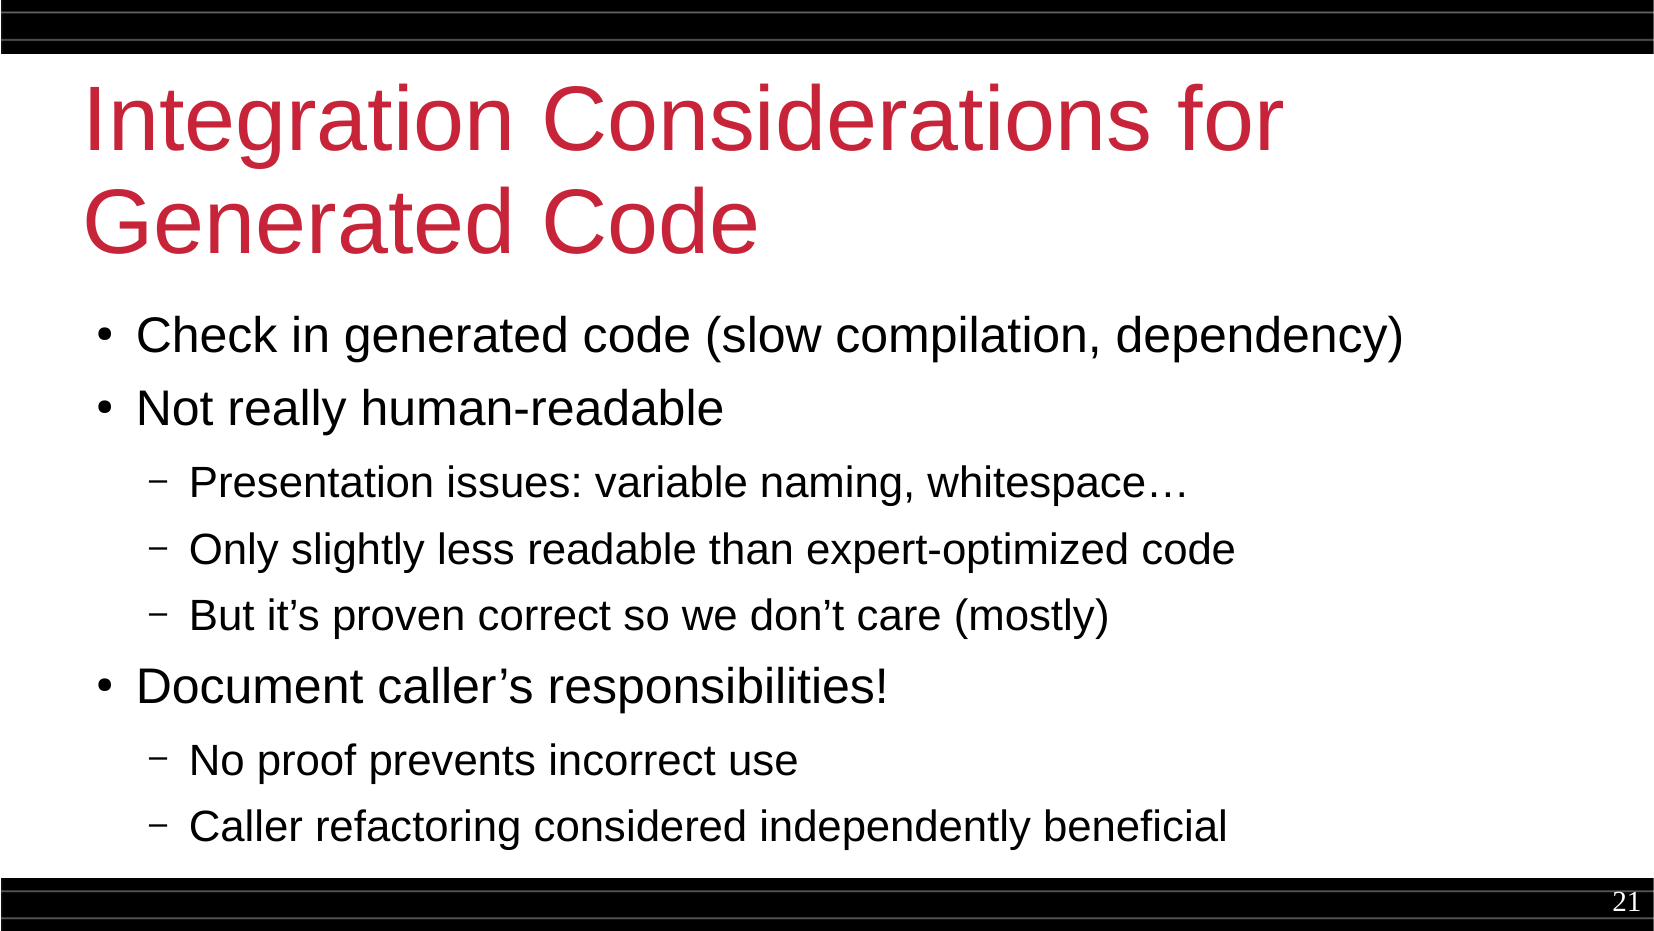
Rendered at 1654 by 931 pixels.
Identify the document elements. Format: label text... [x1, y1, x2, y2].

list Check in generated code (slow compilation, dependency) Not really human-readable Presentation issues: variable naming, whitespace… Only slightly less readable than expert-optimized code But it’s proven correct so we don’t care (mostly) Document caller’s responsibilities! No proof prevents incorrect use Caller refactoring considered independently beneficial [82, 307, 1571, 856]
title Integration Considerations for Generated Code [82, 67, 1571, 273]
picture [1, 0, 1654, 54]
picture [1, 878, 1654, 931]
